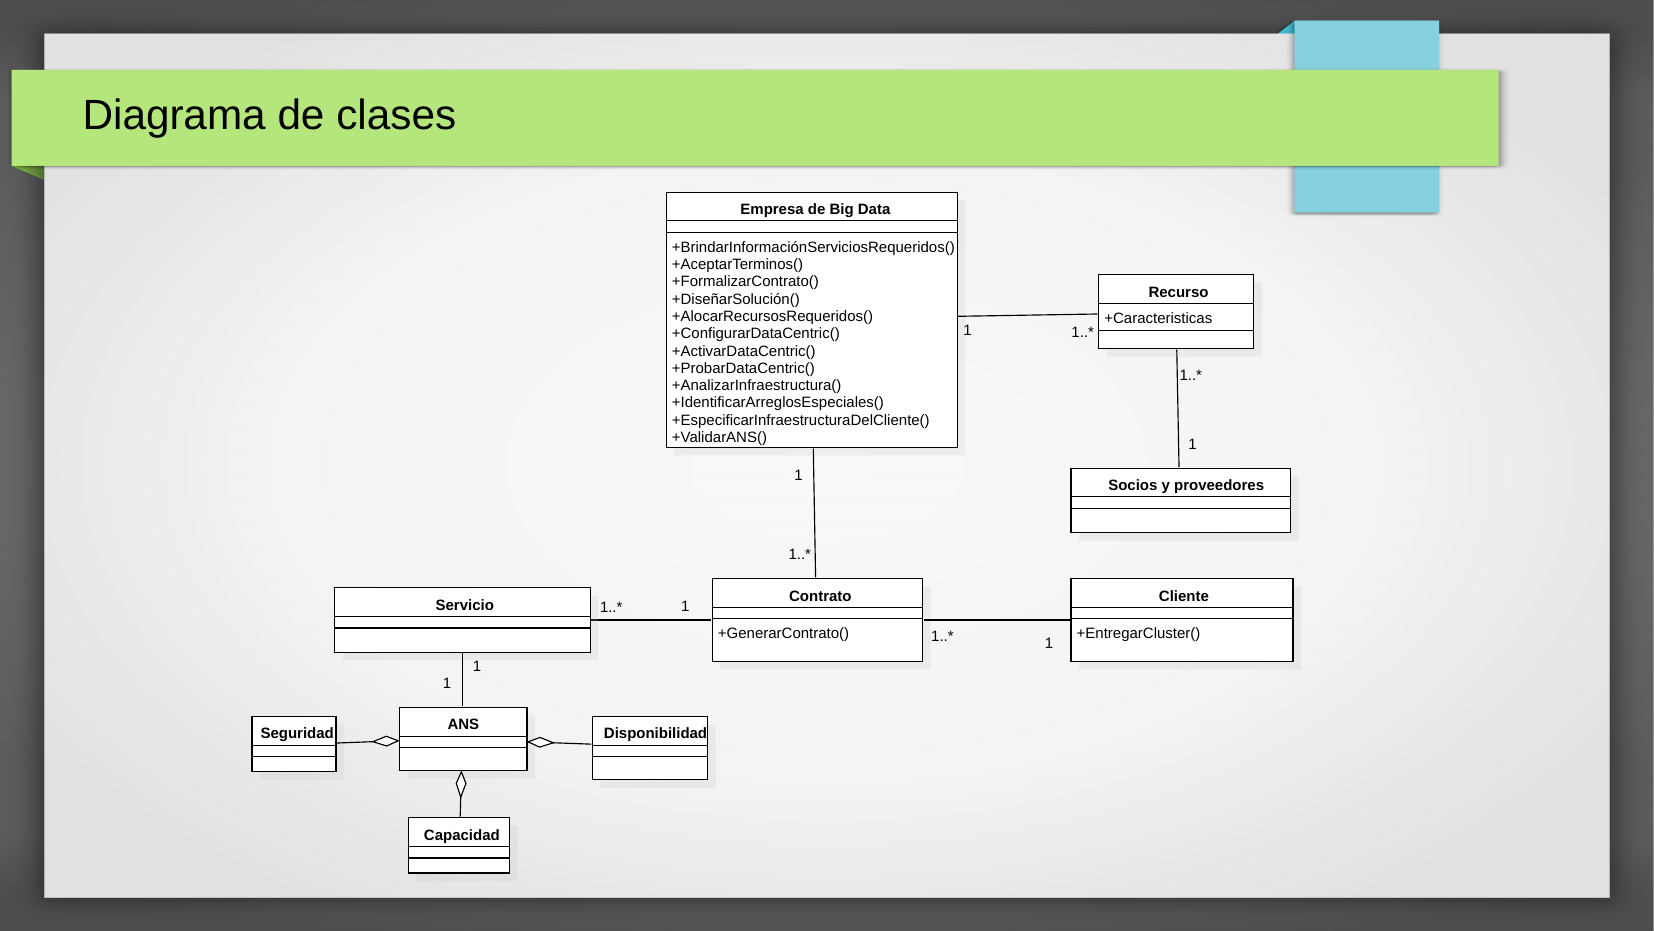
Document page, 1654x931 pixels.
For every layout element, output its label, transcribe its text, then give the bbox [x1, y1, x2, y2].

title Diagrama de clases [82, 70, 1264, 160]
picture [0, 0, 1654, 931]
